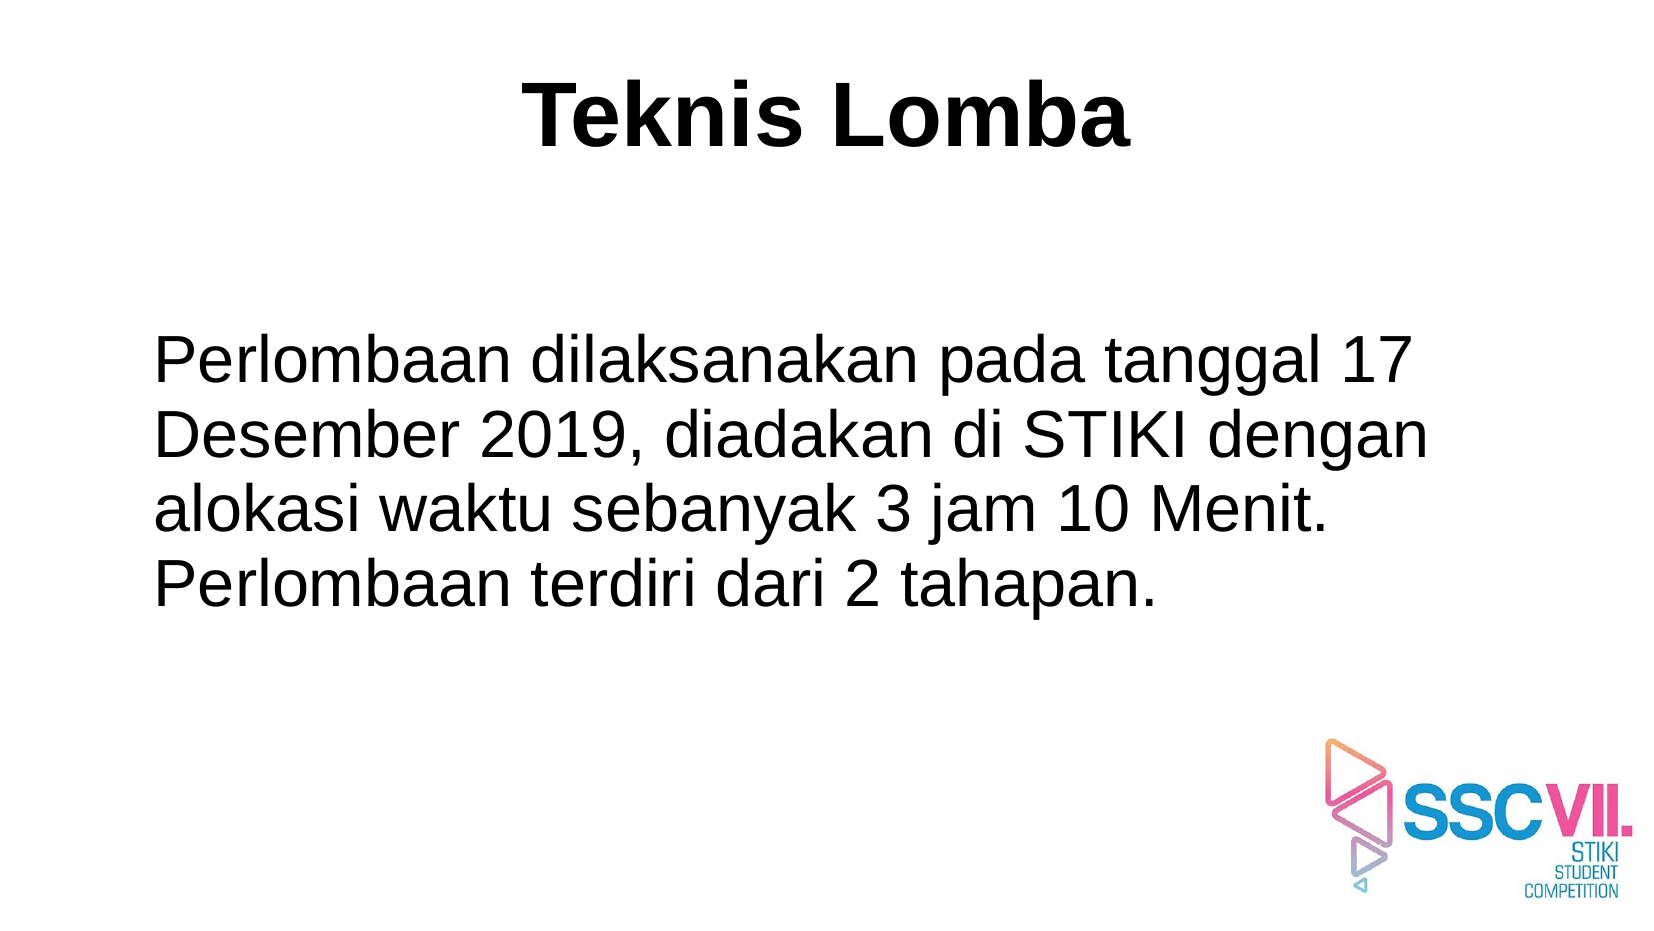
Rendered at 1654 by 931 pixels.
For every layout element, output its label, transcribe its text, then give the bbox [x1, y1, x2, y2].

title Teknis Lomba [82, 37, 1571, 193]
picture [1320, 729, 1637, 906]
list Perlombaan dilaksanakan pada tanggal 17 Desember 2019, diadakan di STIKI dengan alokasi waktu sebanyak 3 jam 10 Menit. Perlombaan terdiri dari 2 tahapan. [82, 217, 1571, 758]
